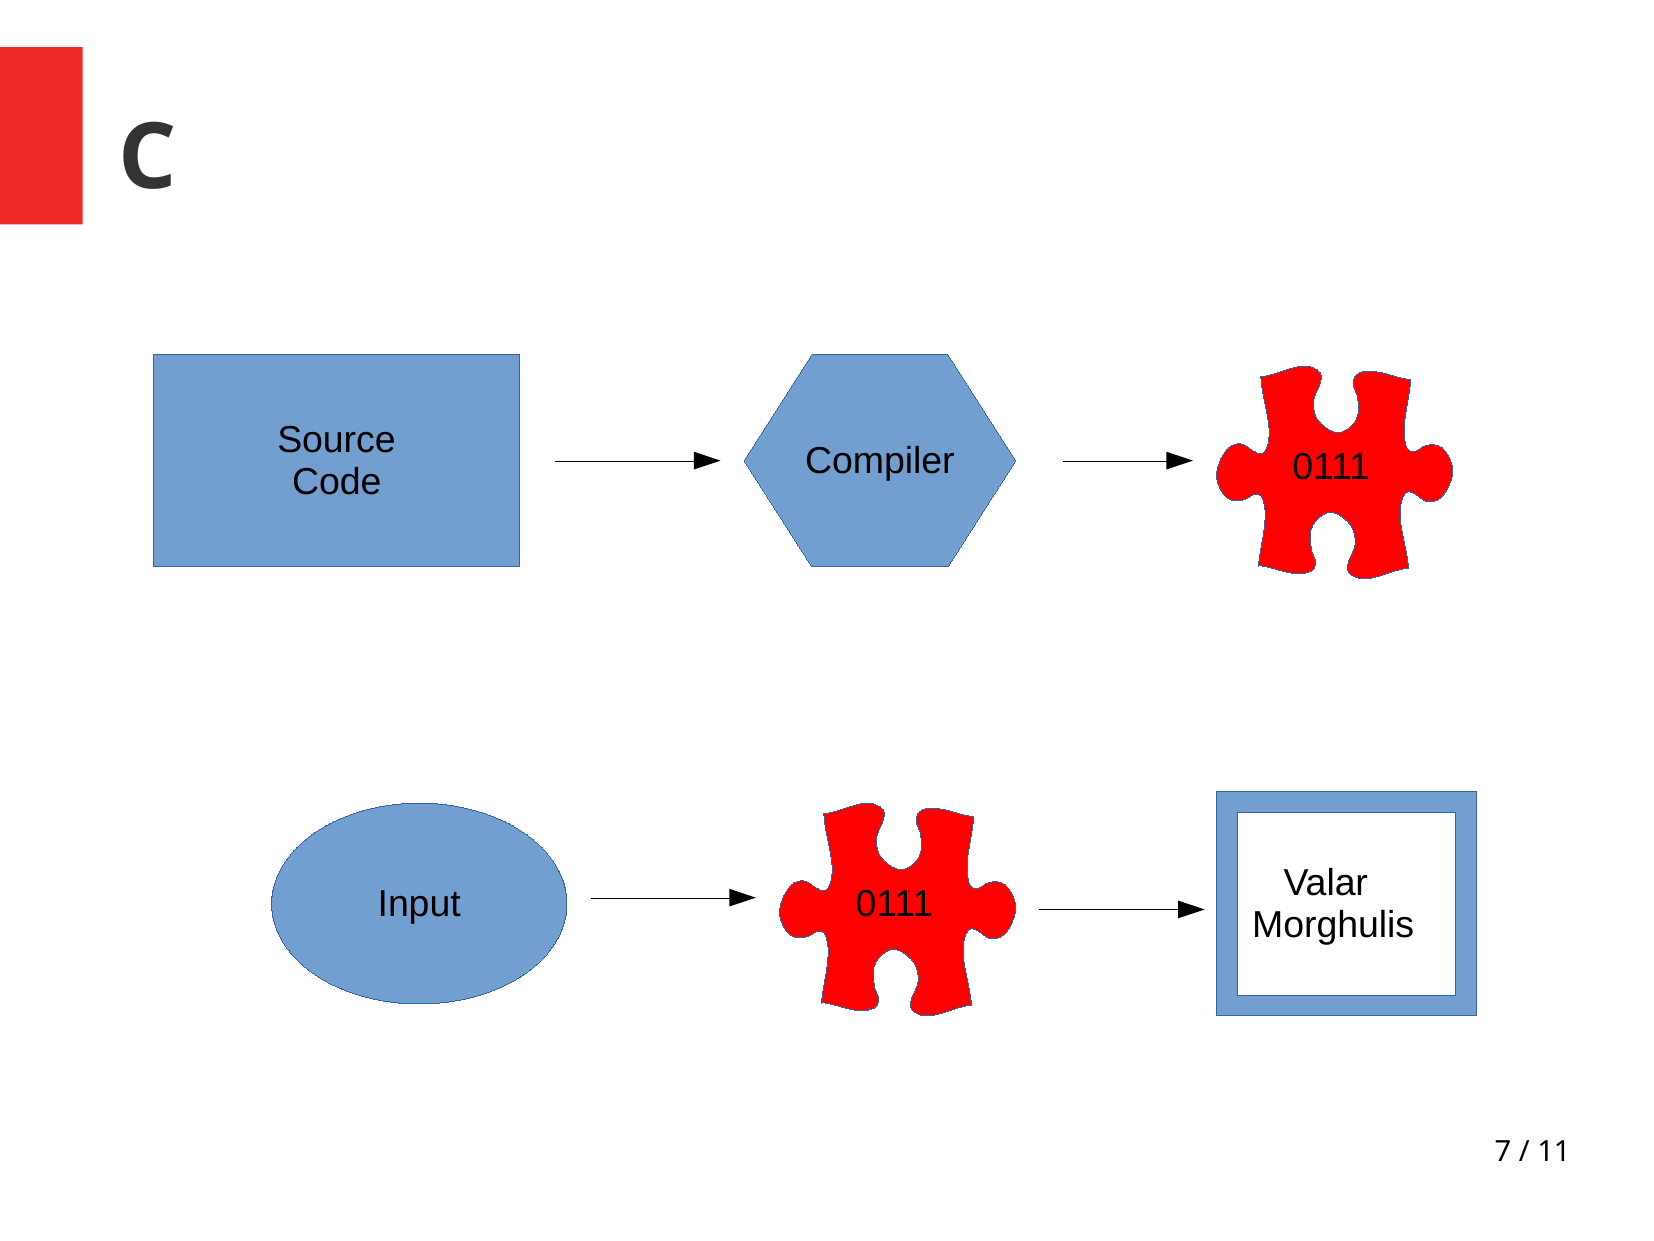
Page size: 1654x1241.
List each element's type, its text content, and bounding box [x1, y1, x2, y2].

text_box 0111 [779, 803, 1016, 1016]
text_box Input [271, 803, 567, 1004]
title C [118, 49, 1571, 257]
text_box Source Code [153, 354, 520, 567]
text_box Compiler [744, 354, 1016, 567]
text_box Valar Morghulis [1216, 791, 1477, 1016]
text_box 0111 [1216, 366, 1453, 579]
